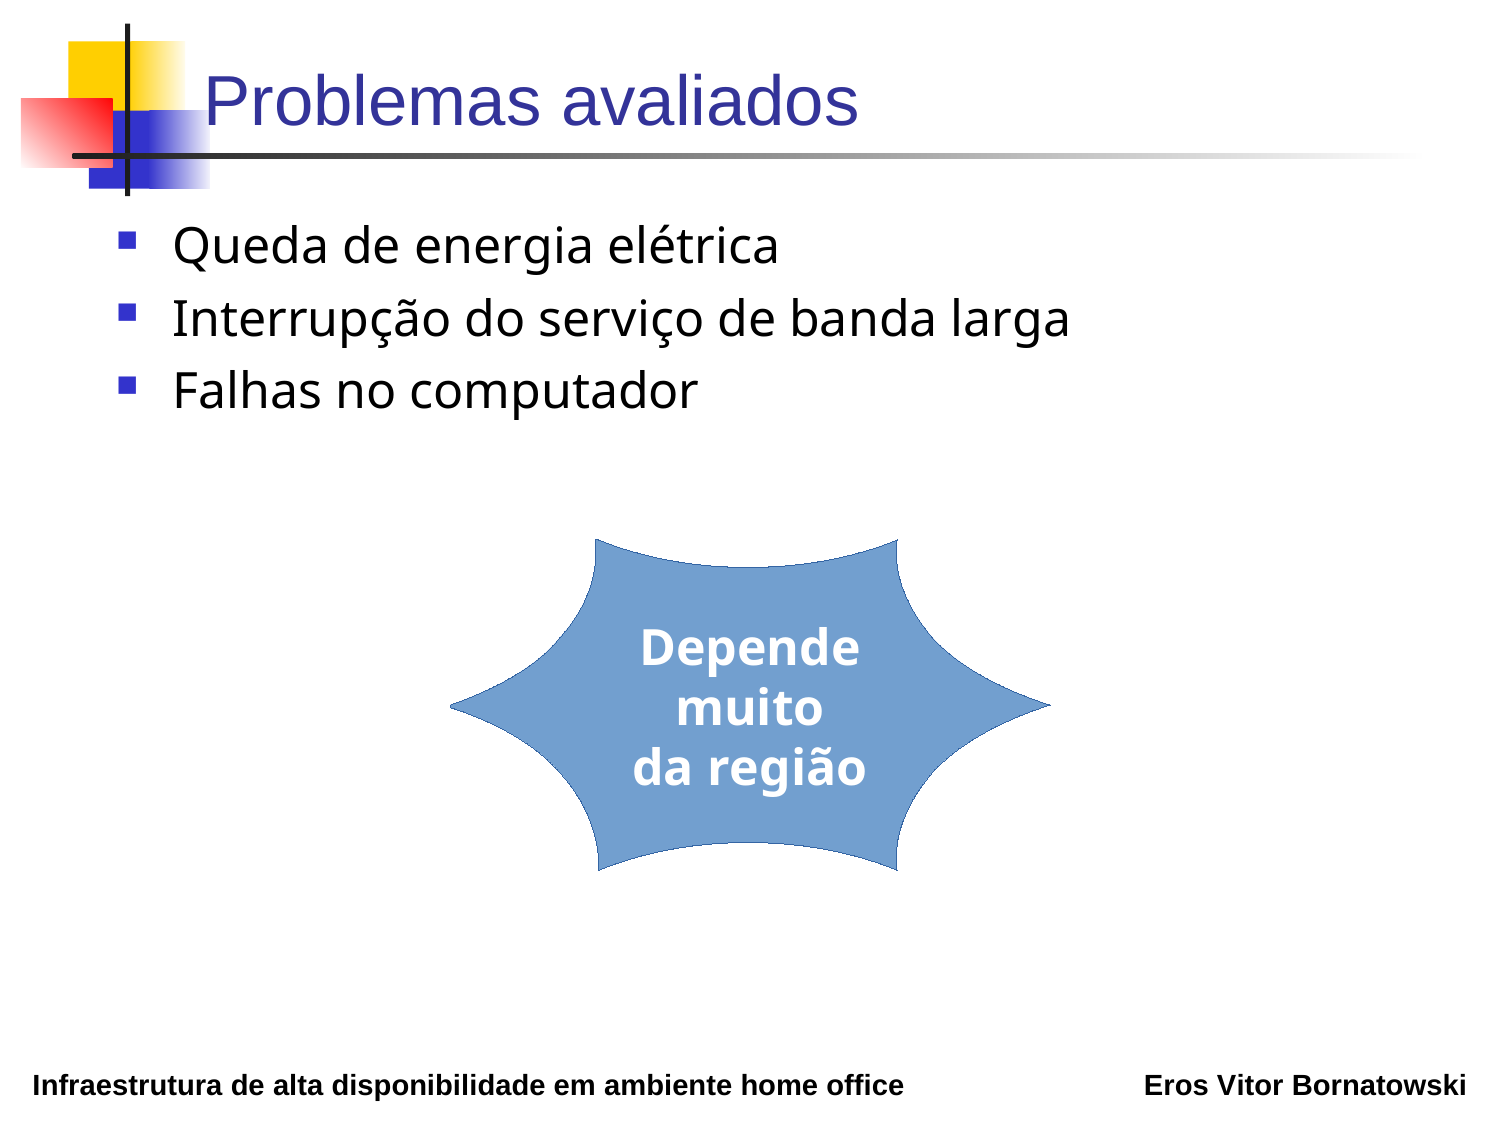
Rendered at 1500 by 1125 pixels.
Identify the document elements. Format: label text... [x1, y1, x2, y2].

text_box Depende muito da região [450, 539, 1051, 871]
title Problemas avaliados [188, 46, 1468, 149]
list Queda de energia elétrica Interrupção do serviço de banda larga Falhas no computador [100, 206, 1447, 1024]
